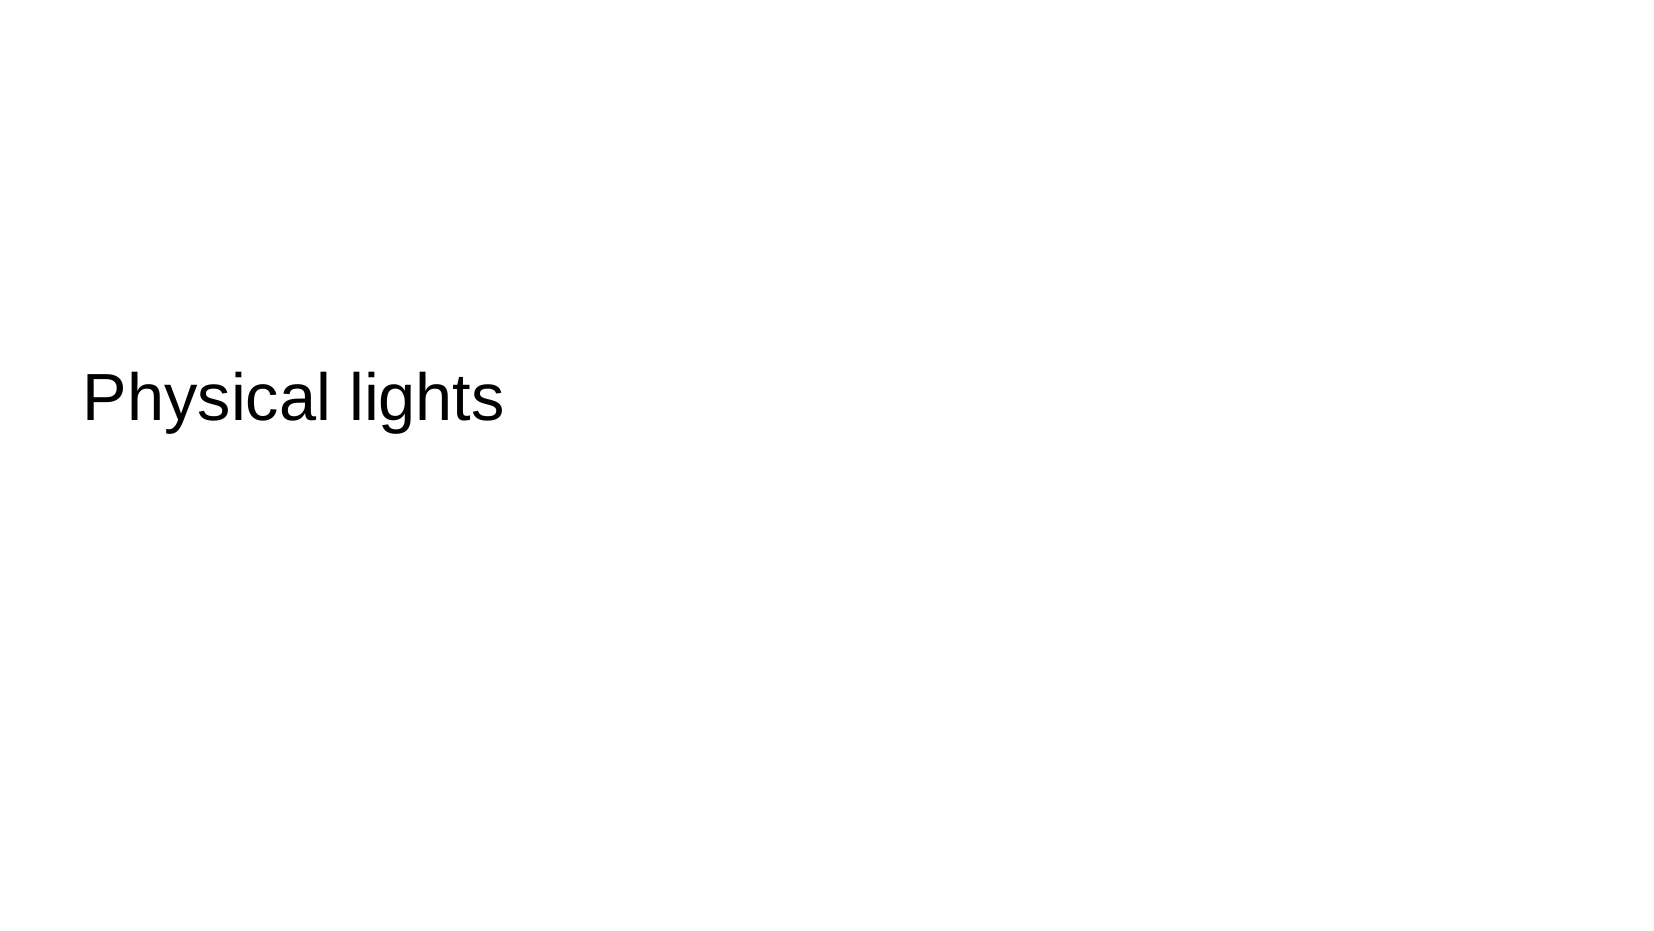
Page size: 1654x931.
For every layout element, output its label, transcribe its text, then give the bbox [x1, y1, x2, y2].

subtitle Physical lights [82, 37, 1571, 757]
